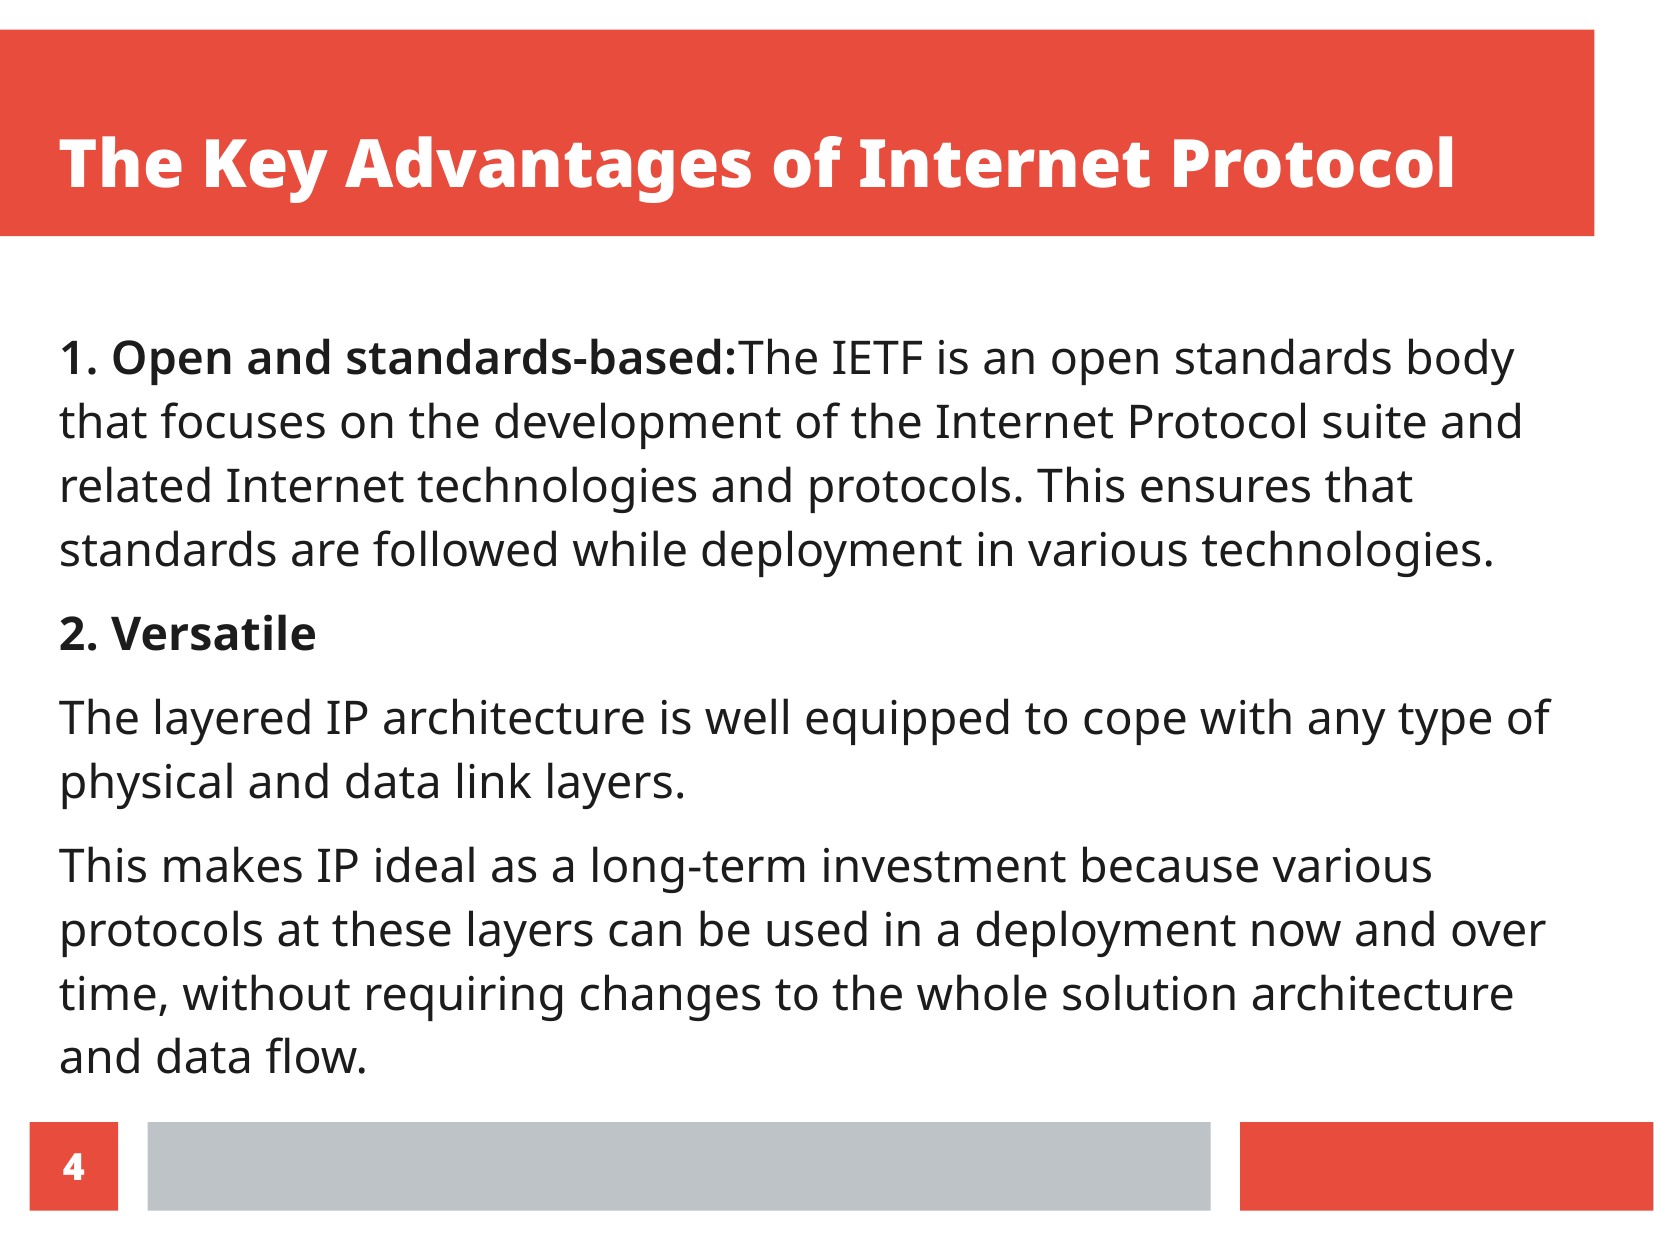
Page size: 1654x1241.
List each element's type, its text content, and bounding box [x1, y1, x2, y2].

title The Key Advantages of Internet Protocol [59, 59, 1595, 207]
list 1. Open and standards-based:The IETF is an open standards body that focuses on the development of the Internet Protocol suite and related Internet technologies and protocols. This ensures that standards are followed while deployment in various technologies. 2. Versatile The layered IP architecture is well equipped to cope with any type of physical and data link layers. This makes IP ideal as a long-term investment because various protocols at these layers can be used in a deployment now and over time, without requiring changes to the whole solution architecture and data flow. [59, 324, 1565, 1093]
